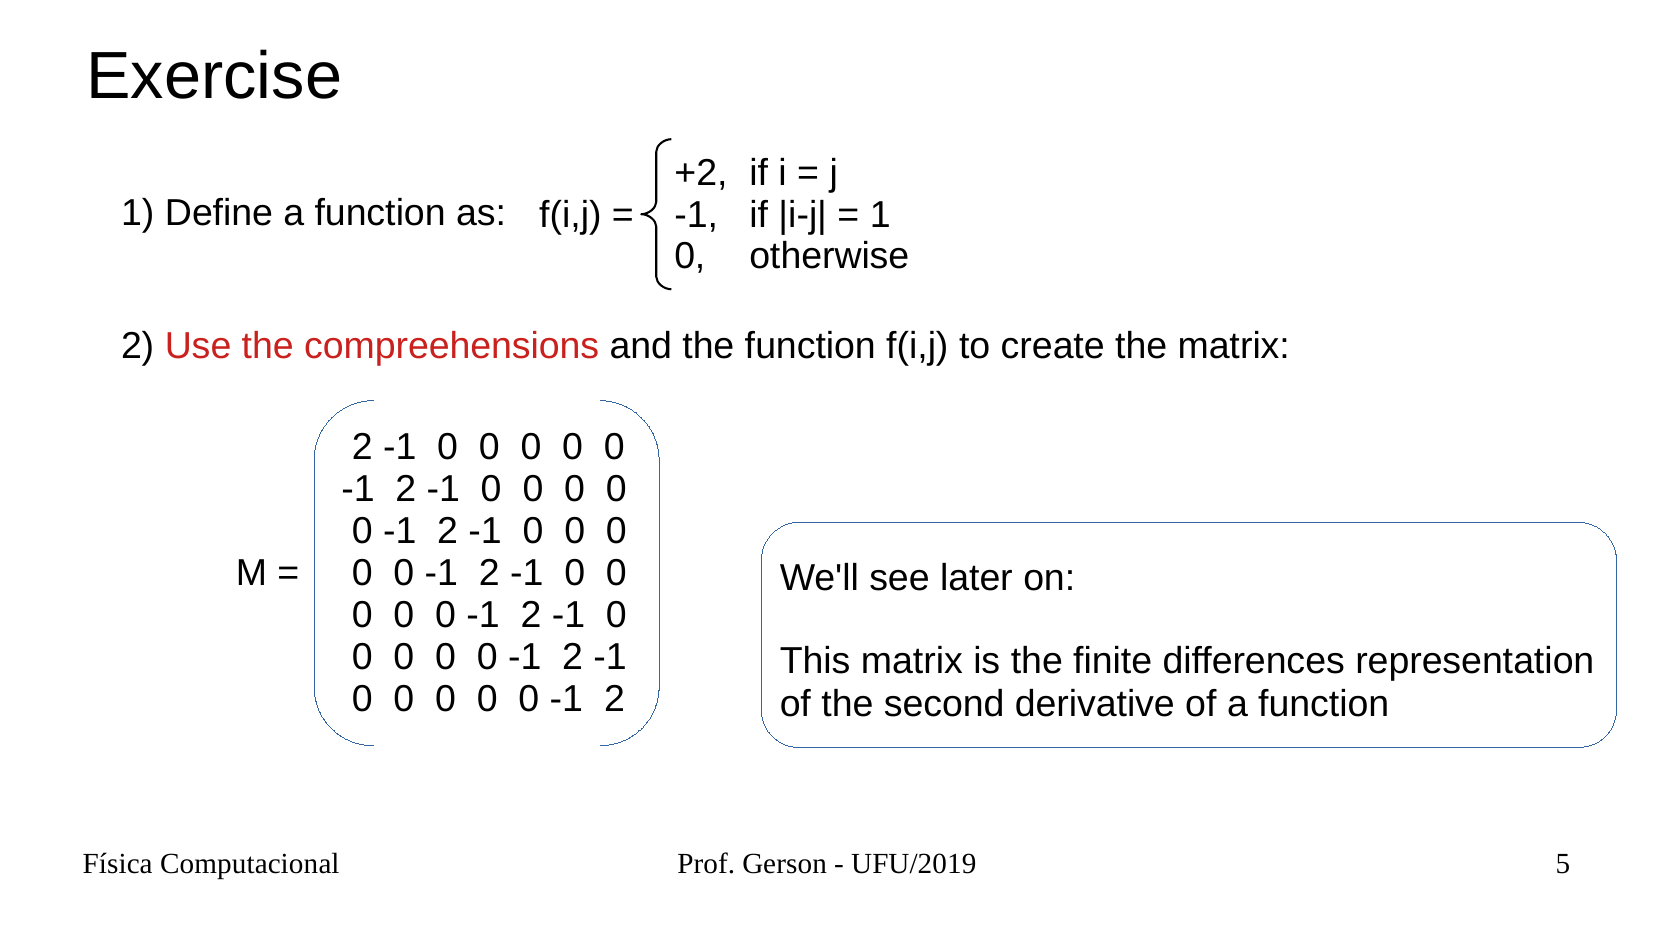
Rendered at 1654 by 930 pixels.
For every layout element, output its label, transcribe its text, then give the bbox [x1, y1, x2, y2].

text_box Exercise [71, 31, 1121, 121]
text_box f(i,j) = [524, 186, 655, 244]
text_box 2) Use the compreehensions and the function f(i,j) to create the matrix: [106, 316, 1306, 374]
text_box f(i,j) = [649, 186, 659, 244]
text_box We'll see later on: This matrix is the finite differences representation of the second derivative of a function [765, 548, 1632, 732]
text_box 2 -1 0 0 0 0 0 -1 2 -1 0 0 0 0 0 -1 2 -1 0 0 0 0 0 -1 2 -1 0 0 0 0 0 -1 2 -1 0 0 0 0 0 -1 2 -1 0 0 0 0 0 -1 2 [326, 417, 642, 727]
text_box 1) Define a function as: [106, 184, 526, 241]
text_box M = [221, 543, 325, 601]
text_box +2, if i = j -1, if |i-j| = 1 0, otherwise [659, 143, 925, 285]
